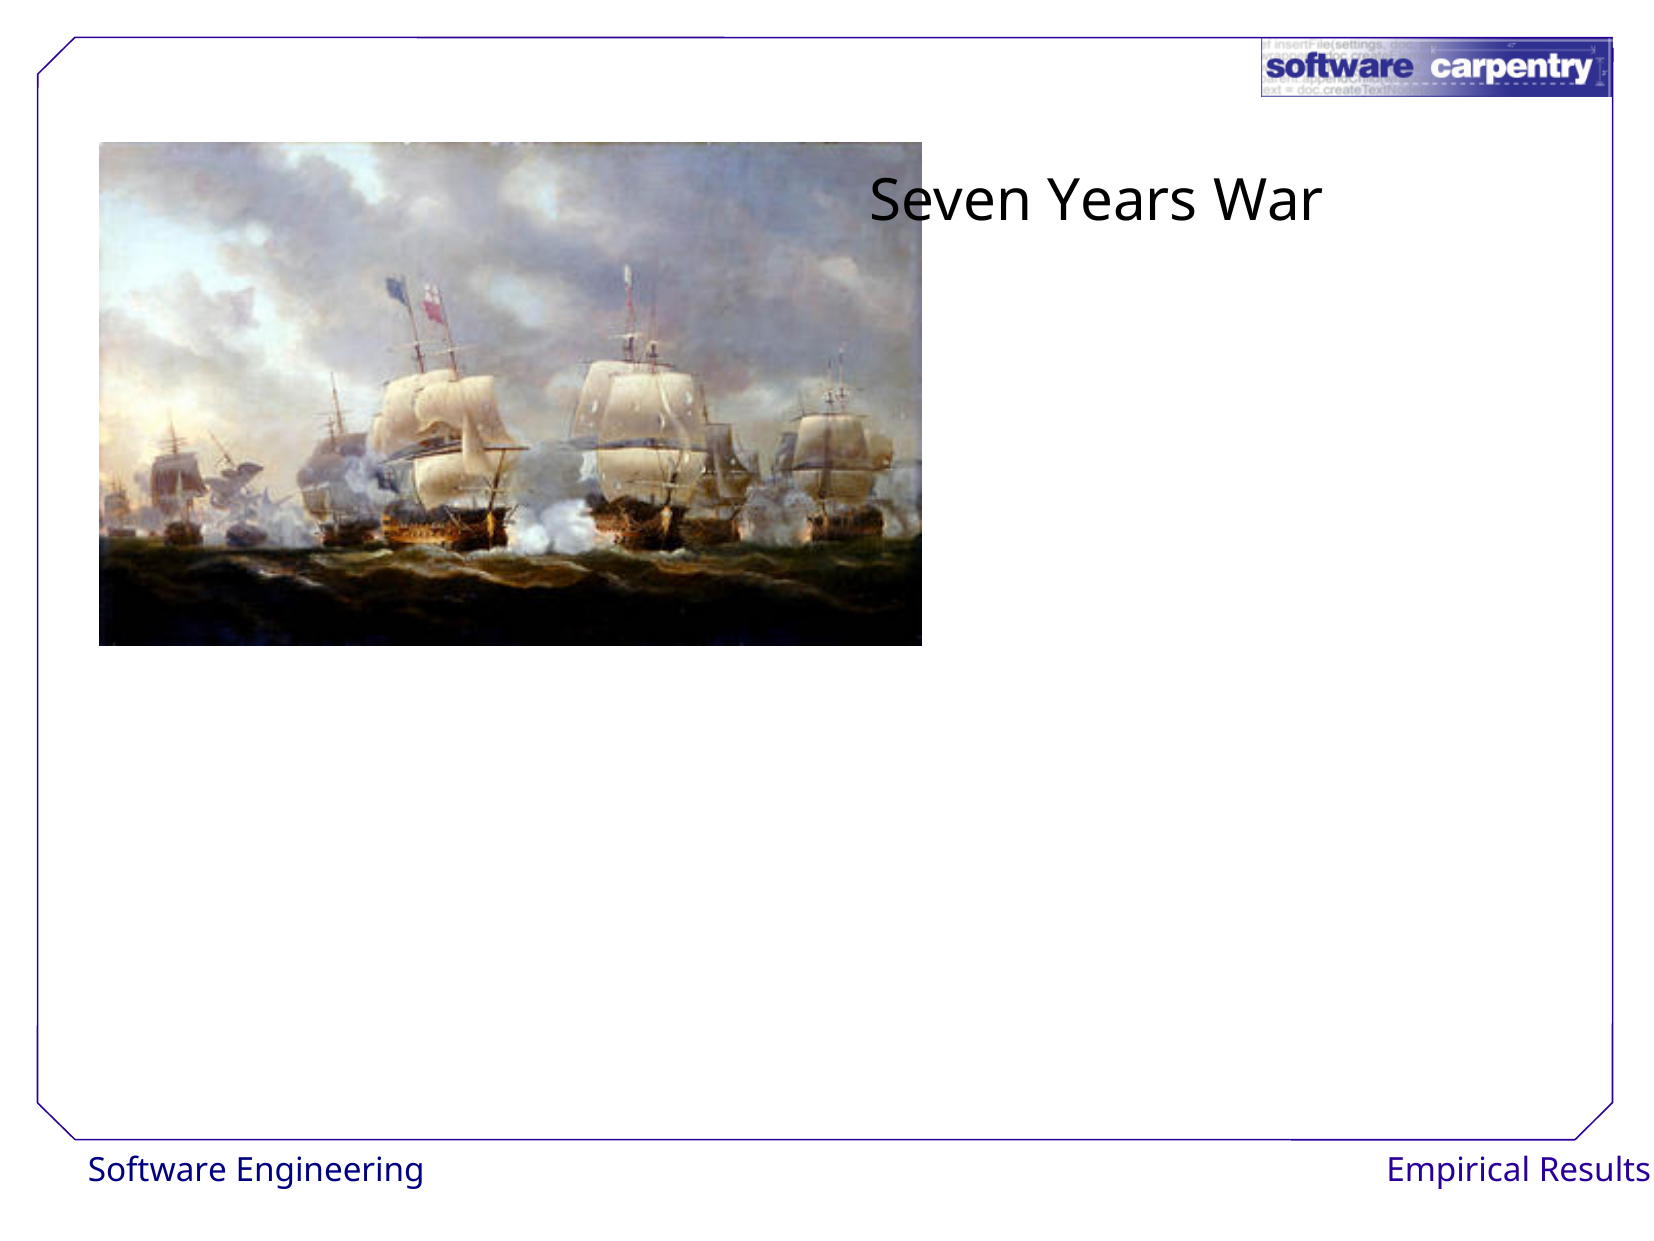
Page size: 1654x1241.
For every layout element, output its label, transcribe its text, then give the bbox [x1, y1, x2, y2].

picture [99, 142, 922, 646]
text_box Seven Years War [854, 119, 1490, 240]
picture [1261, 39, 1613, 97]
